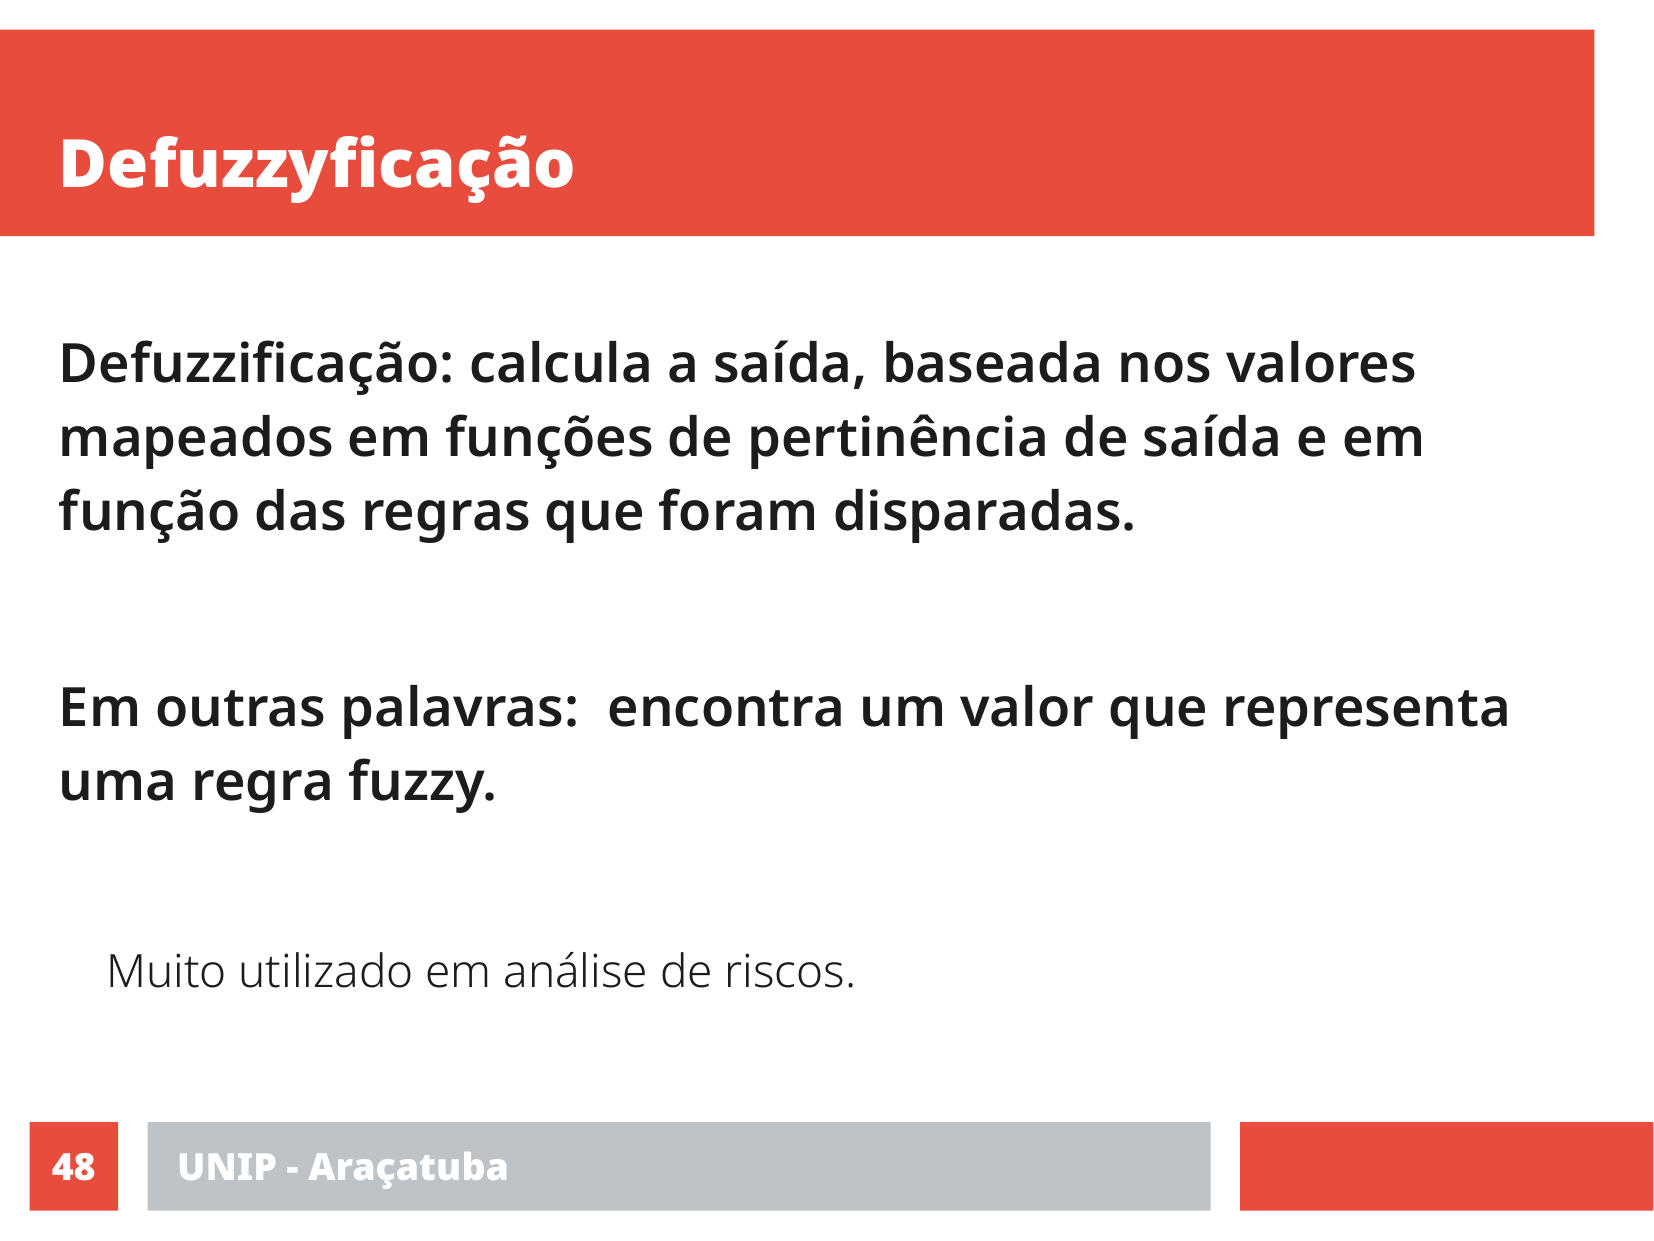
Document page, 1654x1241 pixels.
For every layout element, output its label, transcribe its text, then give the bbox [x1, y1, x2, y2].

list Defuzzificação: calcula a saída, baseada nos valores mapeados em funções de pertinência de saída e em função das regras que foram disparadas. Em outras palavras: encontra um valor que representa uma regra fuzzy. Muito utilizado em análise de riscos. [59, 324, 1565, 1093]
title Defuzzyficação [59, 59, 1595, 207]
